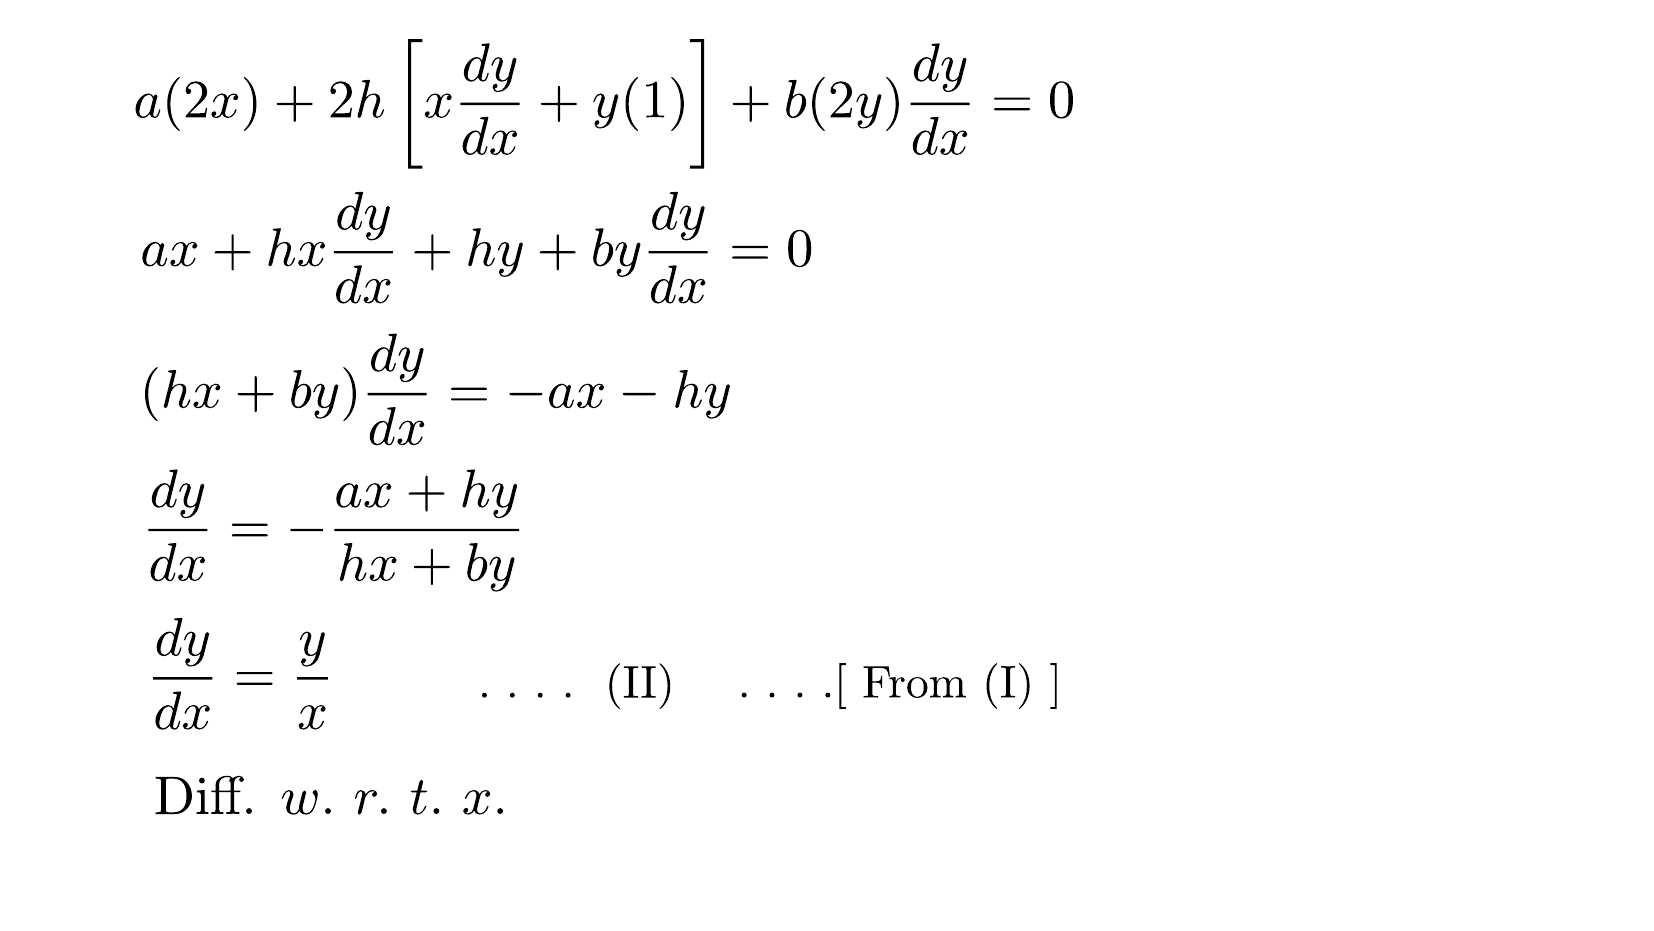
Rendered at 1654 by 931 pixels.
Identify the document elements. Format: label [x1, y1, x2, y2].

text_box [155, 775, 504, 815]
text_box [148, 469, 520, 592]
text_box [142, 191, 812, 304]
text_box [480, 663, 671, 710]
text_box [740, 663, 1057, 709]
text_box [135, 39, 1073, 169]
text_box [153, 617, 328, 730]
text_box [142, 333, 730, 446]
title [47, 37, 1607, 886]
